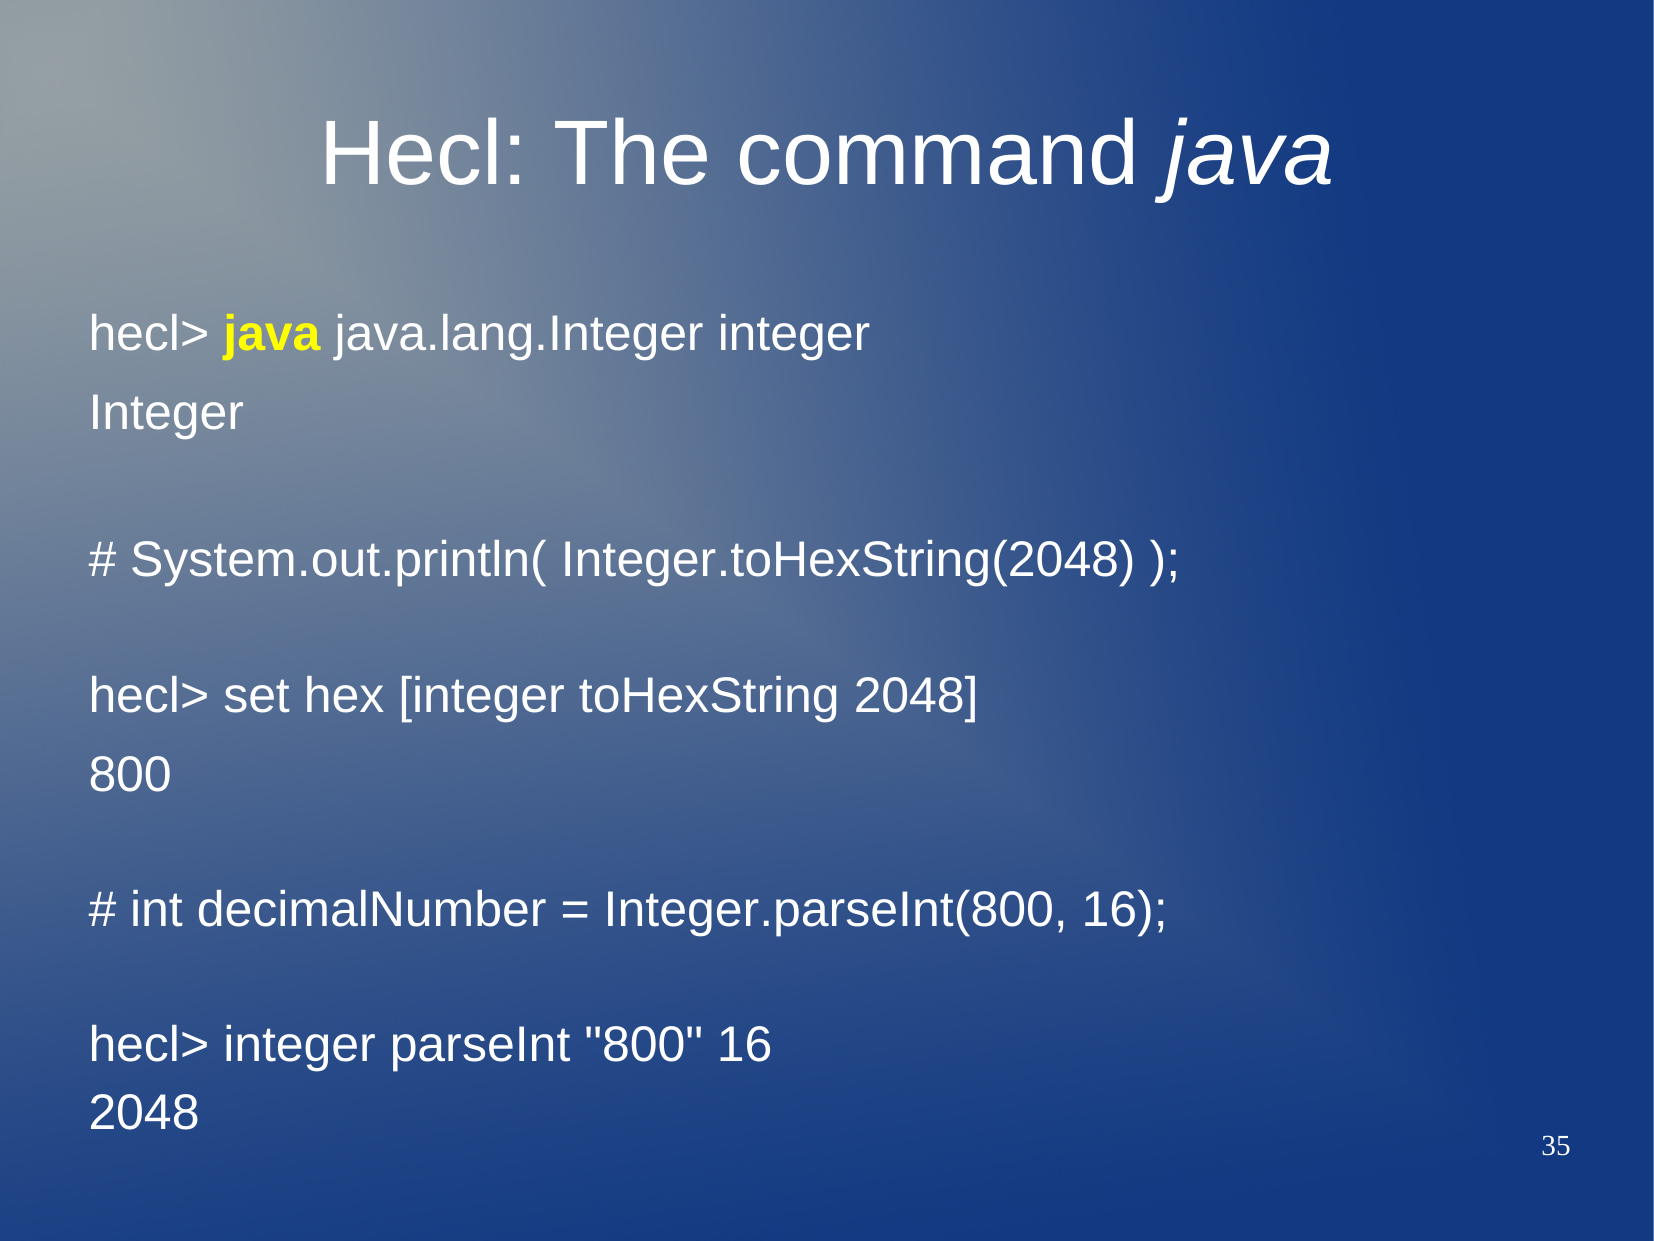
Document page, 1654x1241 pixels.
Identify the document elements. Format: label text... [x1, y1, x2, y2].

text_box hecl> java java.lang.Integer integer Integer # System.out.println( Integer.toHexString(2048) ); hecl> set hex [integer toHexString 2048] 800 # int decimalNumber = Integer.parseInt(800, 16); hecl> integer parseInt "800" 16 2048 [88, 305, 1595, 1140]
picture [0, 0, 1654, 1241]
title Hecl: The command java [82, 49, 1571, 257]
